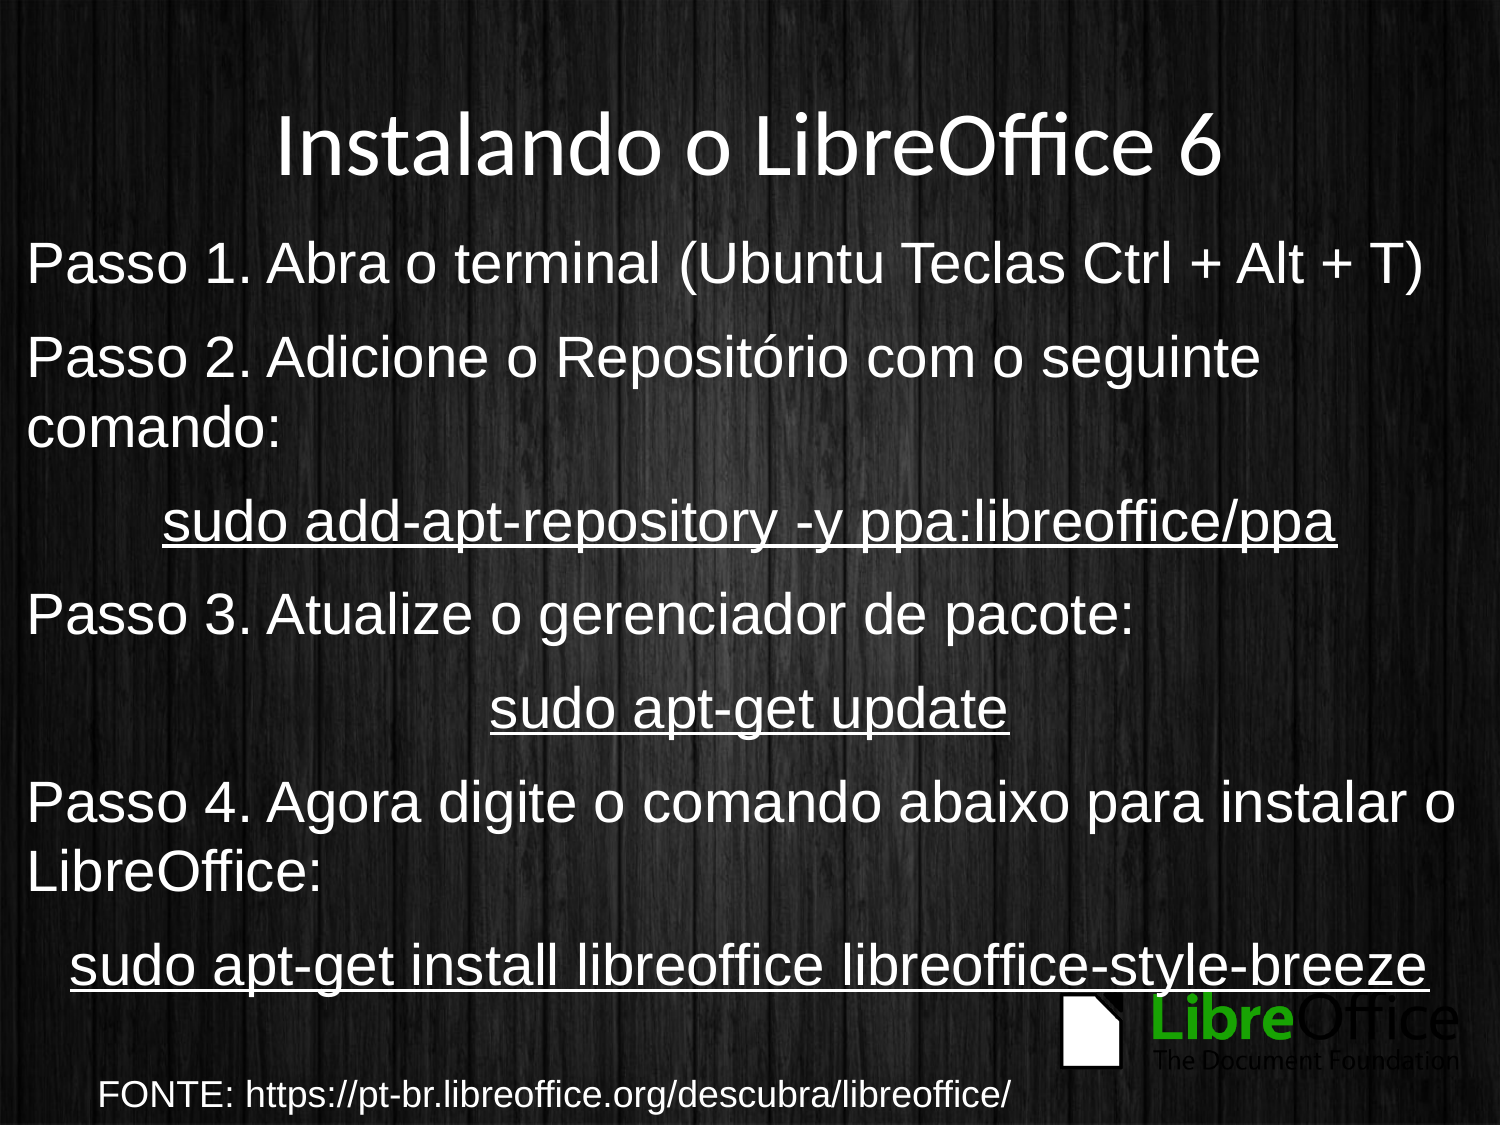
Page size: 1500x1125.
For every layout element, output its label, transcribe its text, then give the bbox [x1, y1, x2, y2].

text_box Instalando o LibreOffice 6 [75, 45, 1425, 218]
picture [0, 0, 1500, 1125]
text_box FONTE: https://pt-br.libreoffice.org/descubra/libreoffice/ [82, 1062, 1027, 1120]
text_box Passo 1. Abra o terminal (Ubuntu Teclas Ctrl + Alt + T) Passo 2. Adicione o Repositório com o seguinte comando: sudo add-apt-repository -y ppa:libreoffice/ppa Passo 3. Atualize o gerenciador de pacote: sudo apt-get update Passo 4. Agora digite o comando abaixo para instalar o LibreOffice: sudo apt-get install libreoffice libreoffice-style-breeze [11, 218, 1489, 960]
